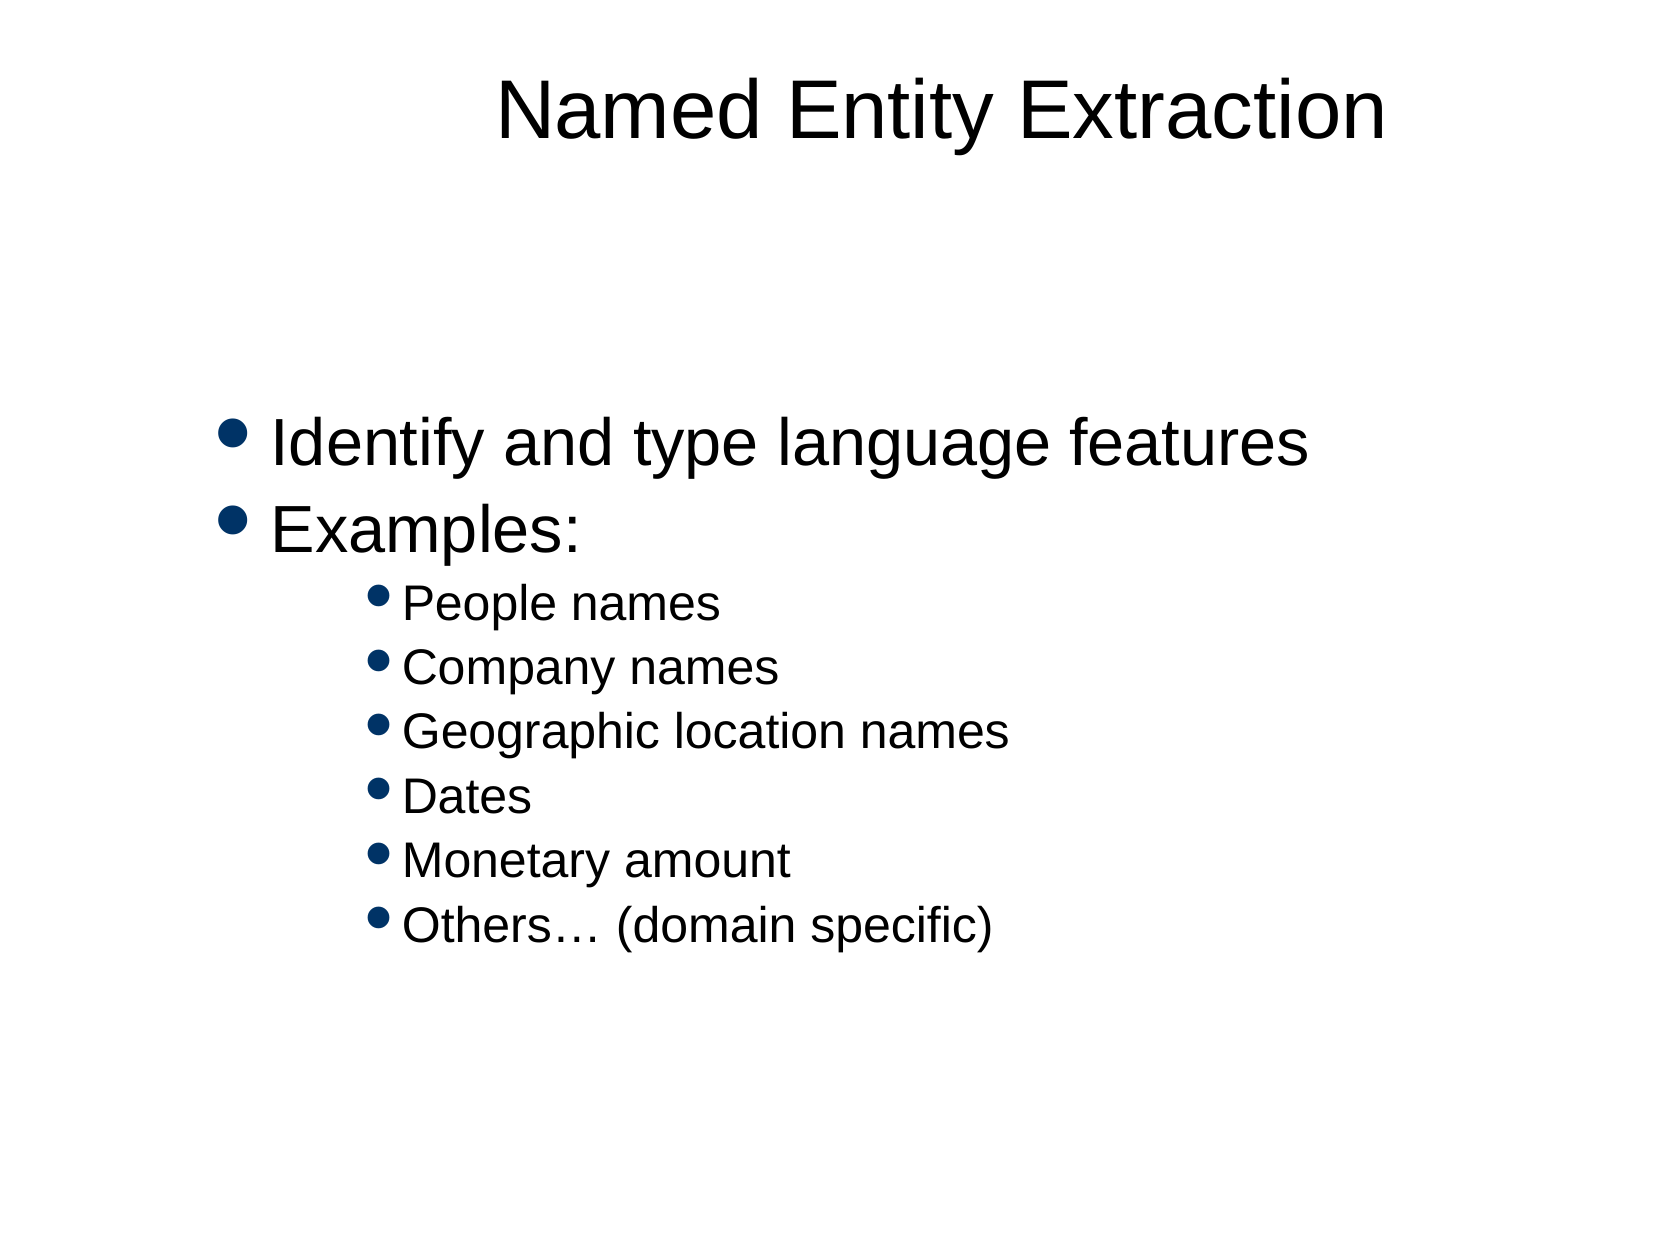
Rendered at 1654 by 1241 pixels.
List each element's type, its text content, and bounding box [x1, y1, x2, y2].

title Named Entity Extraction [287, 47, 1567, 164]
list Identify and type language features Examples: People names Company names Geographic location names Dates Monetary amount Others… (domain specific) [199, 400, 1358, 1047]
